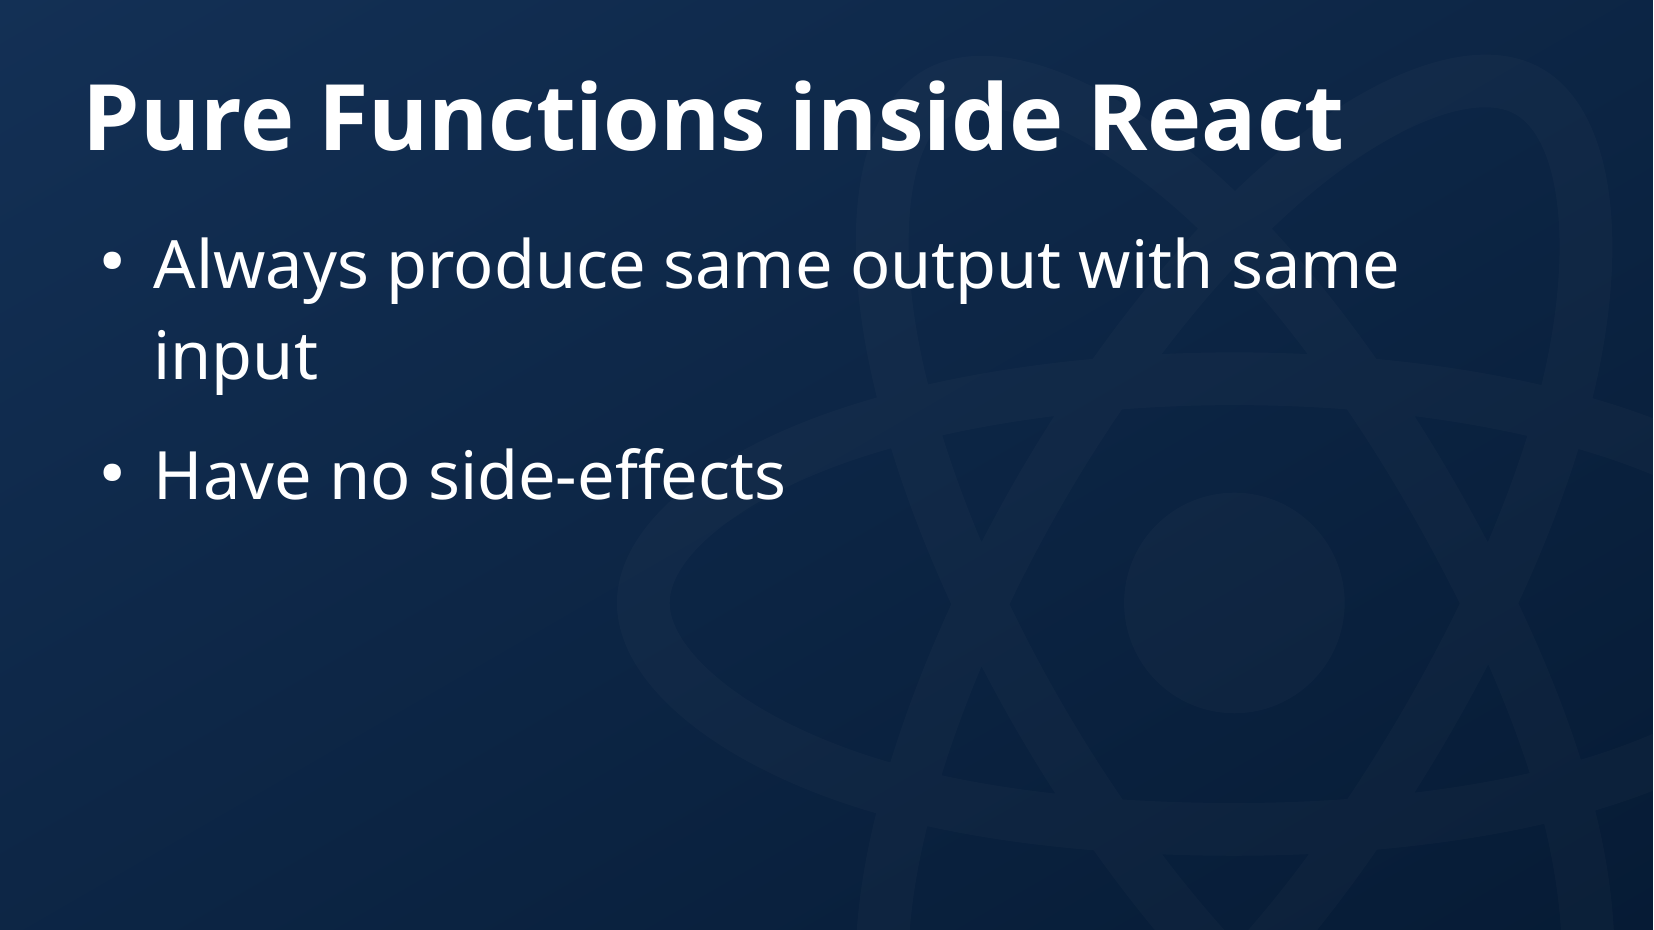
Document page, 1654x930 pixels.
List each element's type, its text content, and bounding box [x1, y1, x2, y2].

title Pure Functions inside React [82, 37, 1571, 193]
list Always produce same output with same input Have no side-effects [82, 217, 1571, 757]
